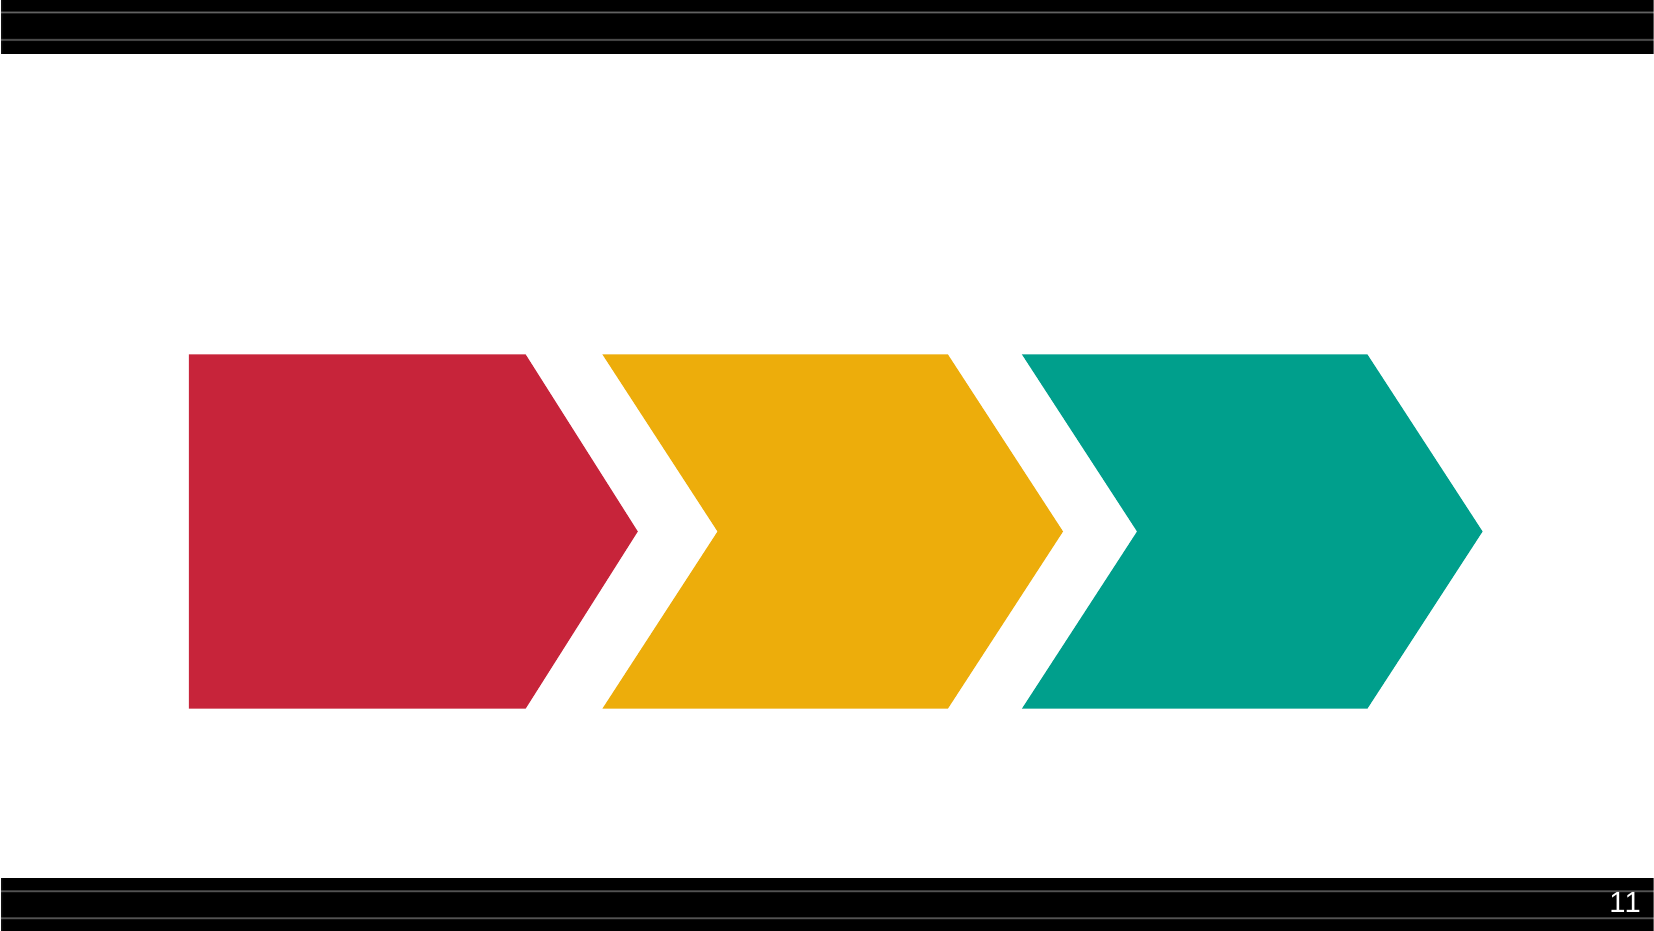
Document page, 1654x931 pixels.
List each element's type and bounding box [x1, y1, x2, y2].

text_box [188, 354, 638, 709]
picture [1, 0, 1654, 54]
picture [1, 878, 1654, 931]
text_box [602, 354, 1064, 709]
